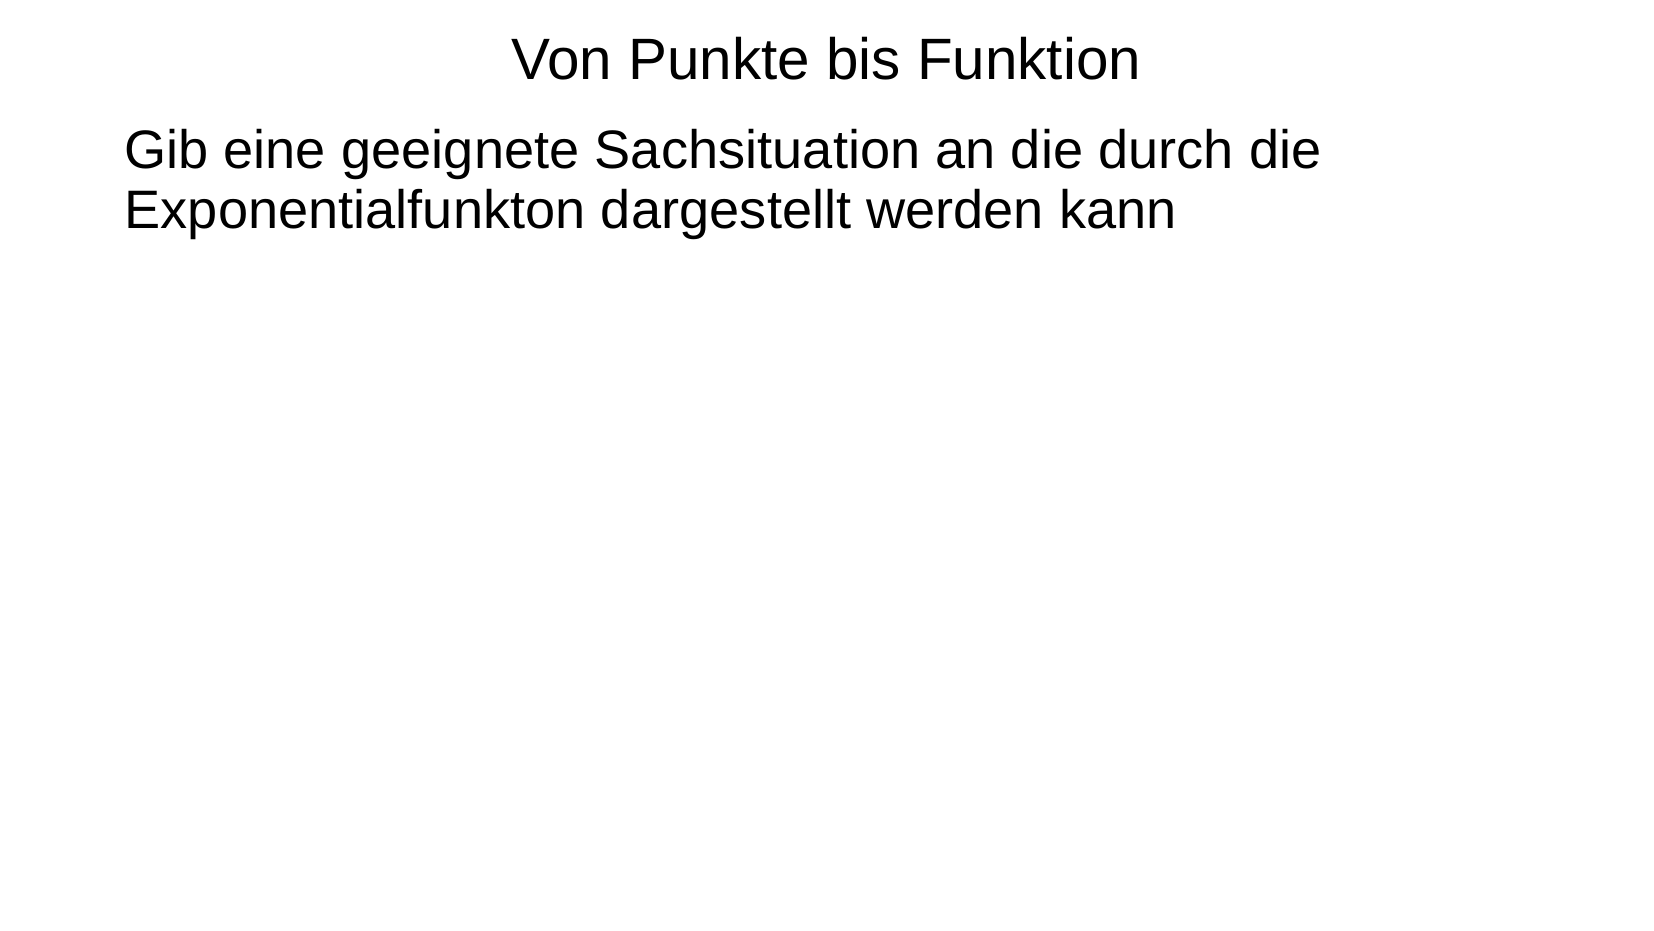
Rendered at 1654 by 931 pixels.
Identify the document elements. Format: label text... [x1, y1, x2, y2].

list Gib eine geeignete Sachsituation an die durch die Exponentialfunkton dargestellt werden kann [53, 119, 1542, 659]
title Von Punkte bis Funktion [82, 17, 1571, 102]
